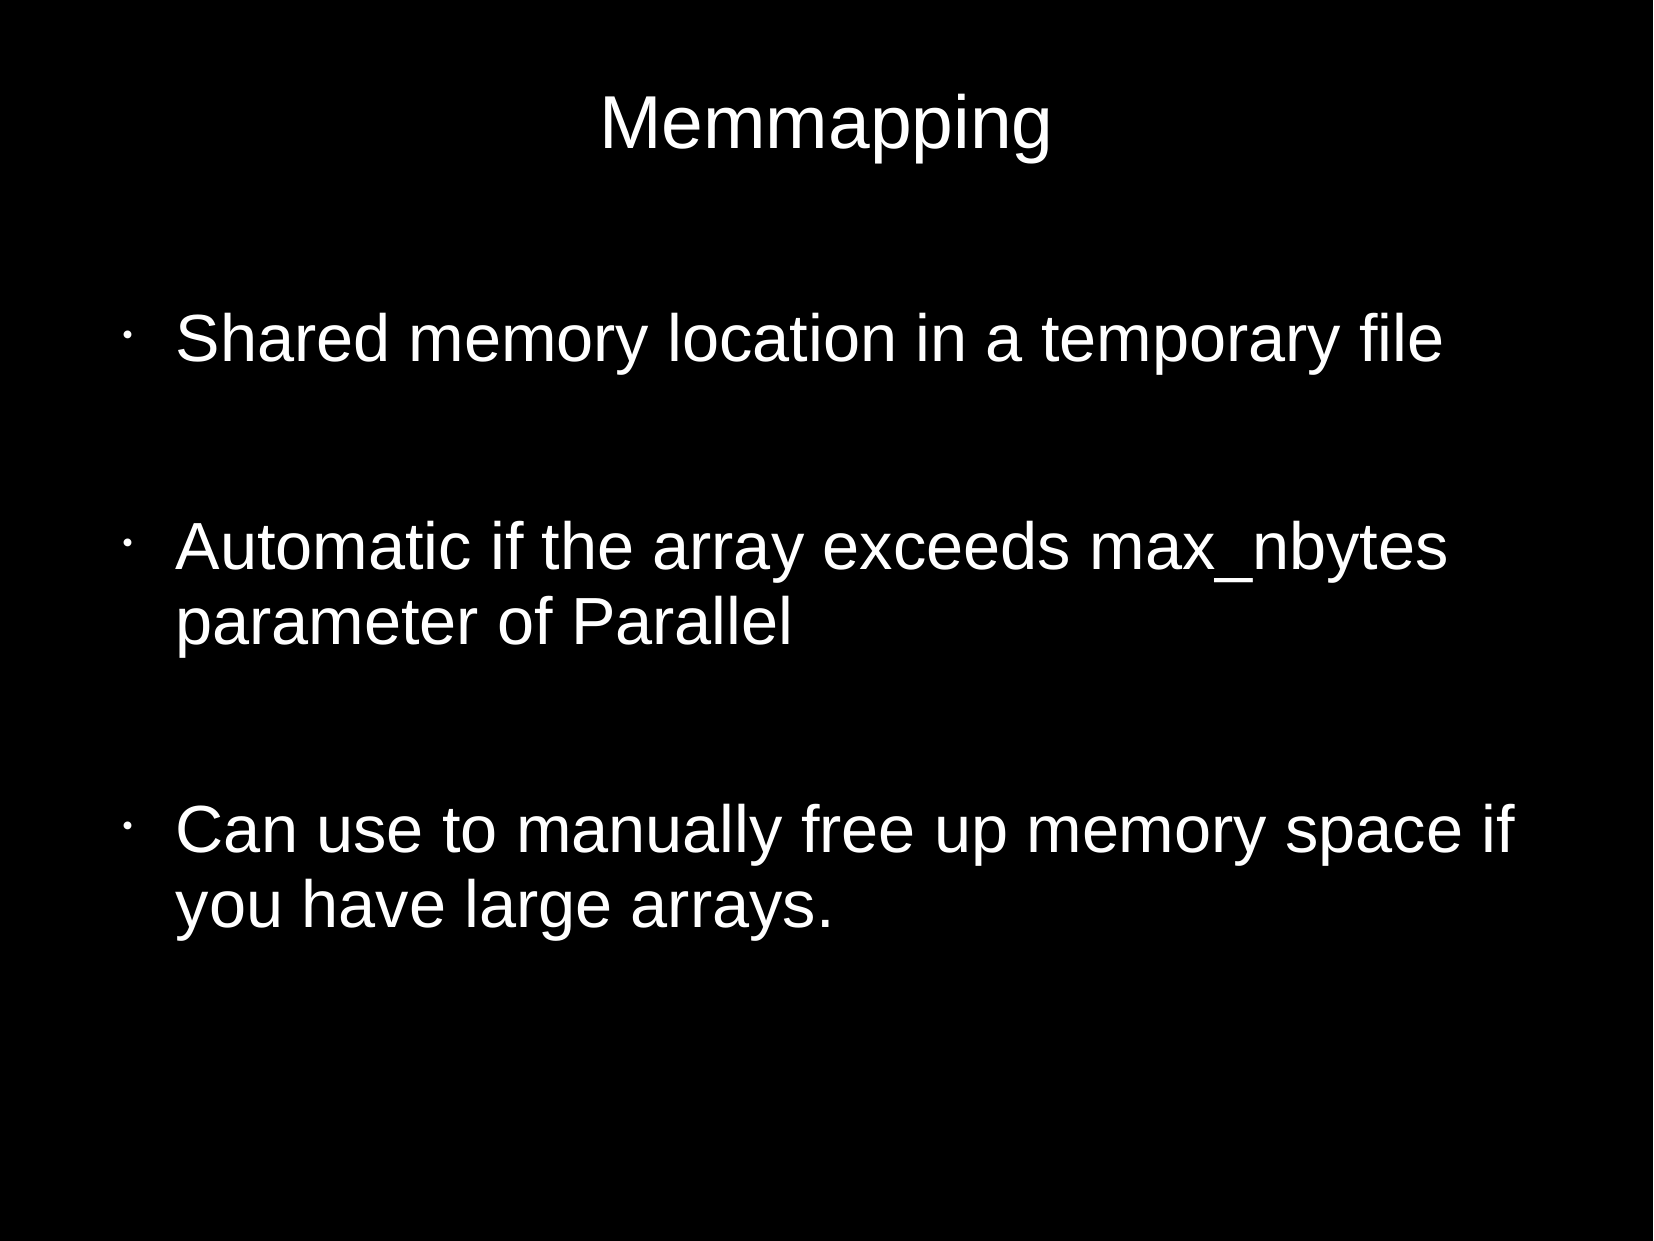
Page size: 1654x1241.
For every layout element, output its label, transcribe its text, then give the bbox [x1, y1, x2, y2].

title Memmapping [82, 49, 1571, 196]
list Shared memory location in a temporary file Automatic if the array exceeds max_nbytes parameter of Parallel Can use to manually free up memory space if you have large arrays. [105, 300, 1593, 1021]
